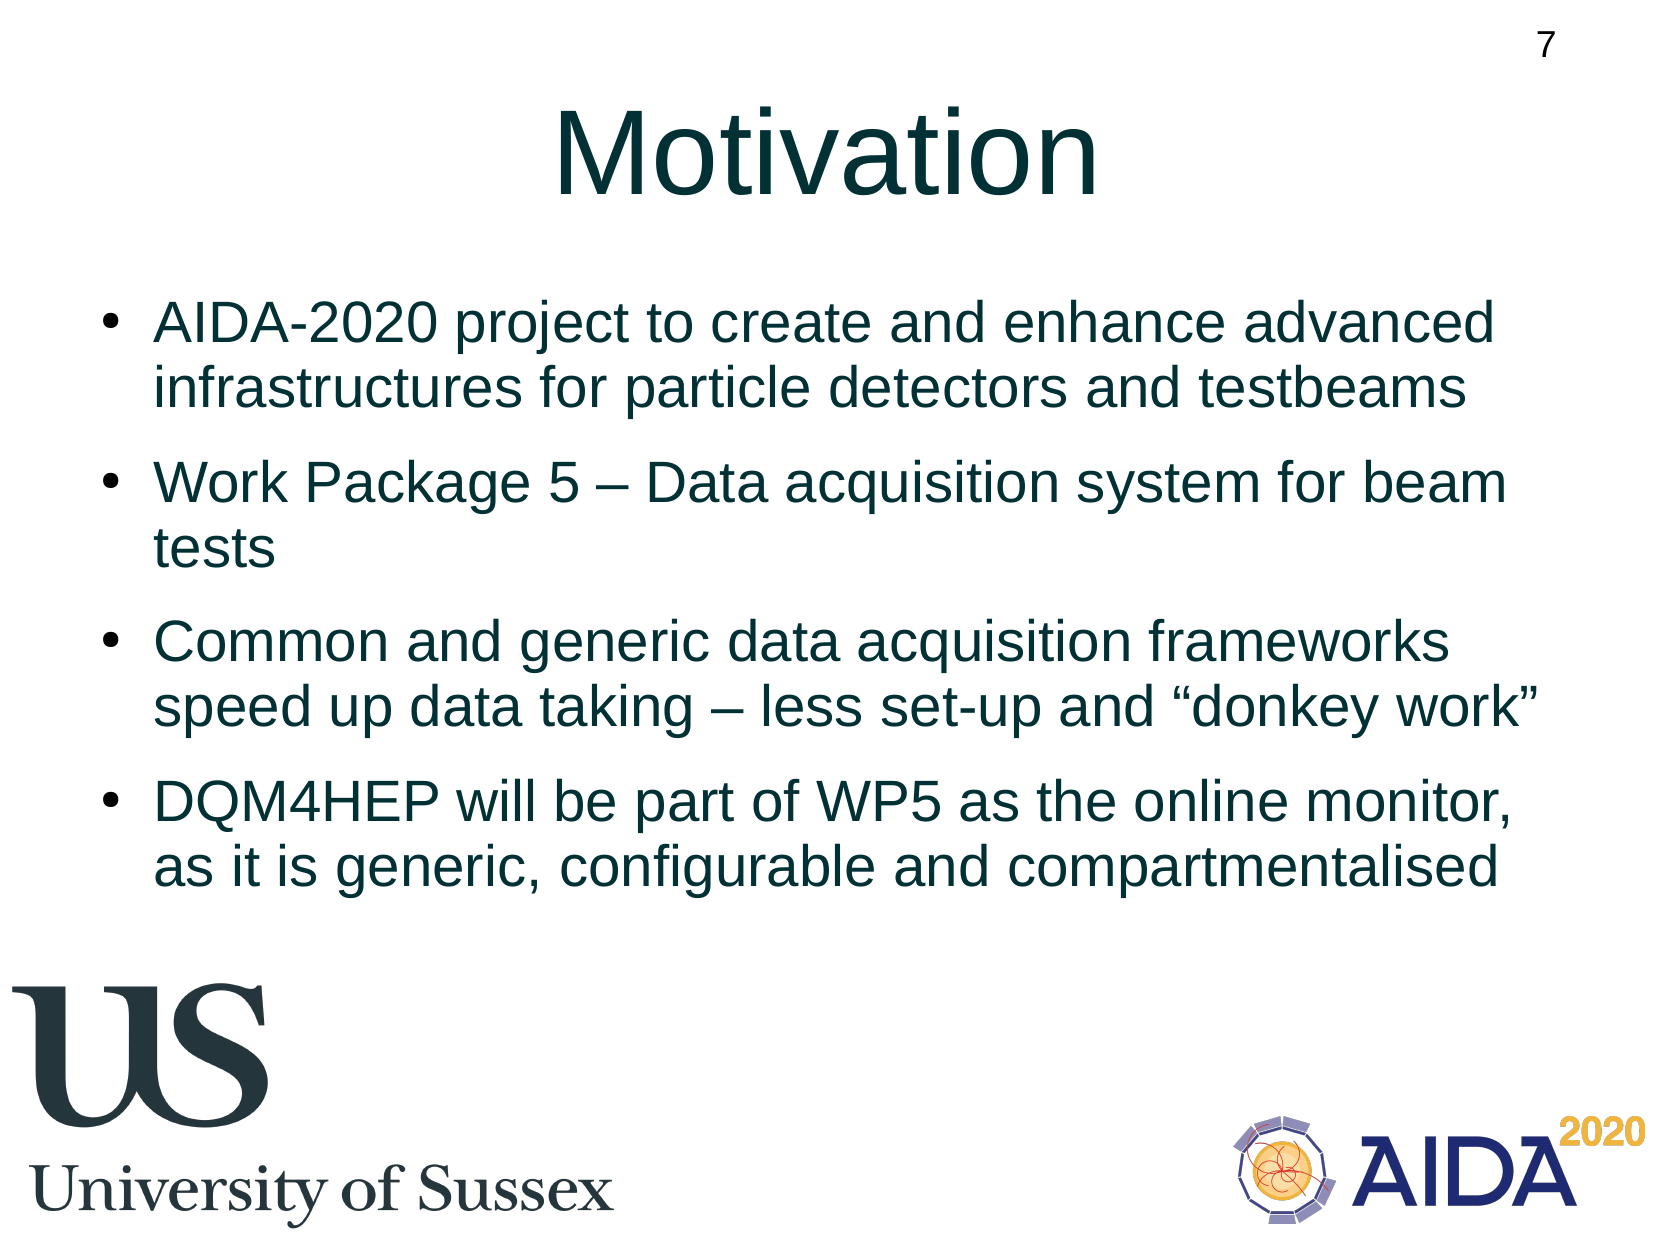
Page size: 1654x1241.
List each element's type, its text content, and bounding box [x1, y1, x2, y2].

picture [1233, 1116, 1645, 1224]
picture [11, 982, 615, 1229]
title Motivation [82, 49, 1571, 257]
list AIDA-2020 project to create and enhance advanced infrastructures for particle detectors and testbeams Work Package 5 – Data acquisition system for beam tests Common and generic data acquisition frameworks speed up data taking – less set-up and “donkey work” DQM4HEP will be part of WP5 as the online monitor, as it is generic, configurable and compartmentalised [82, 290, 1571, 995]
text_box <number> [1521, 16, 1654, 84]
